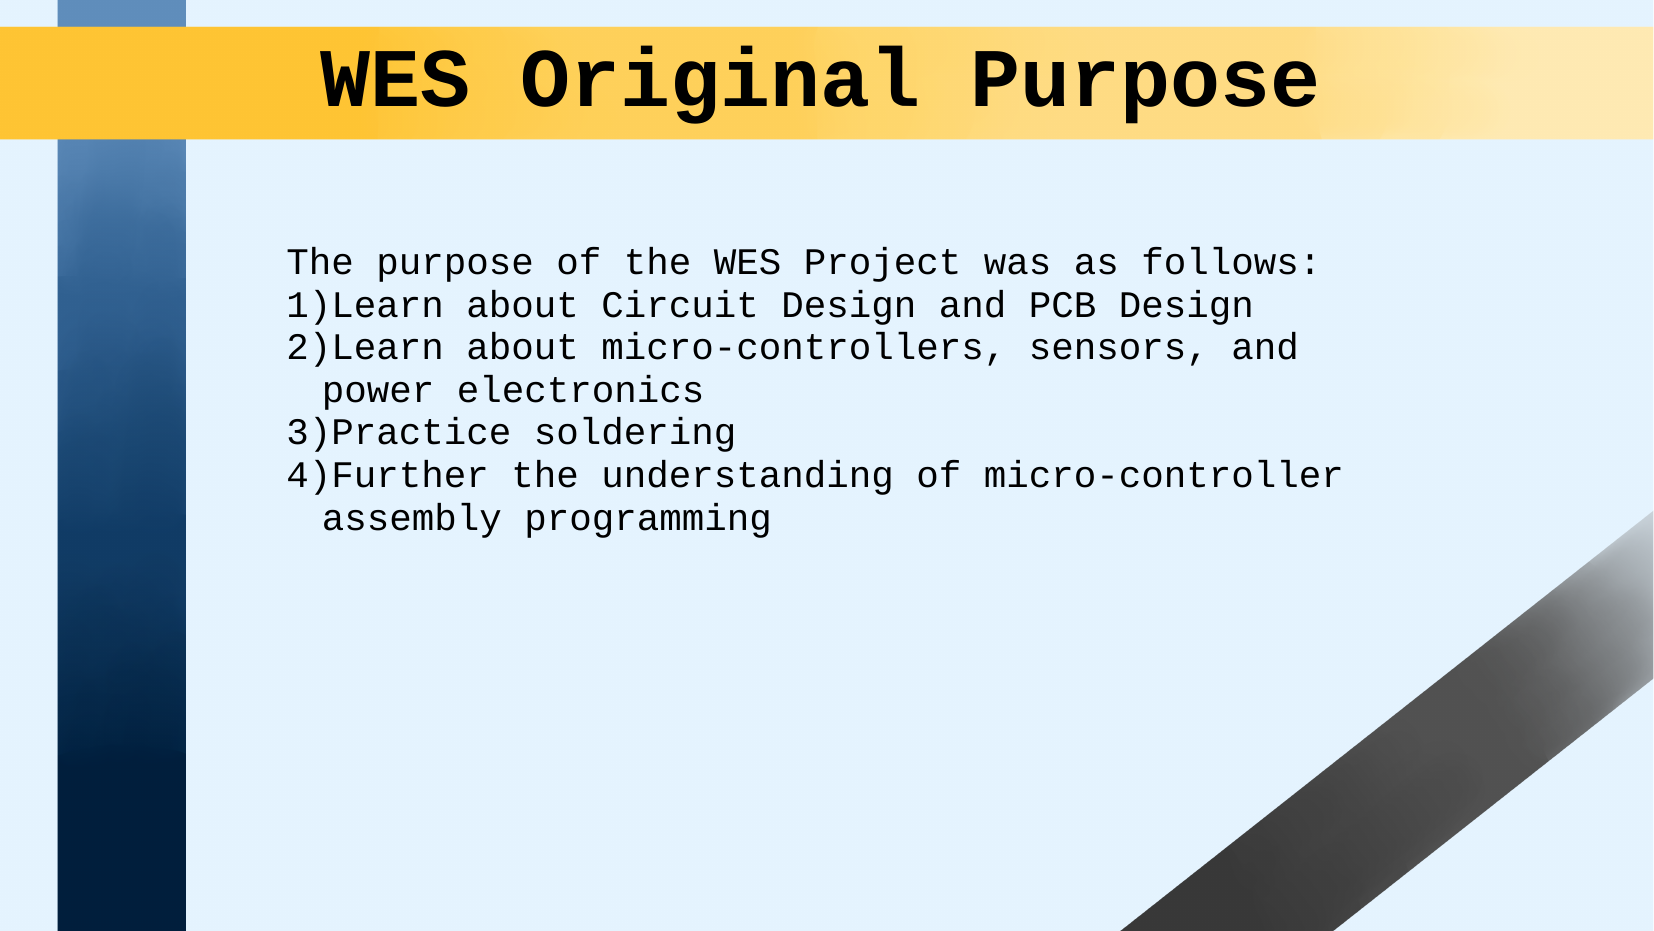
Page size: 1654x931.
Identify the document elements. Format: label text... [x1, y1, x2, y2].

picture [0, 0, 1654, 931]
text_box WES Original Purpose [200, 29, 1441, 139]
text_box The purpose of the WES Project was as follows: Learn about Circuit Design and PCB Design Learn about micro-controllers, sensors, and power electronics Practice soldering Further the understanding of micro-controller assembly programming [271, 236, 1418, 549]
